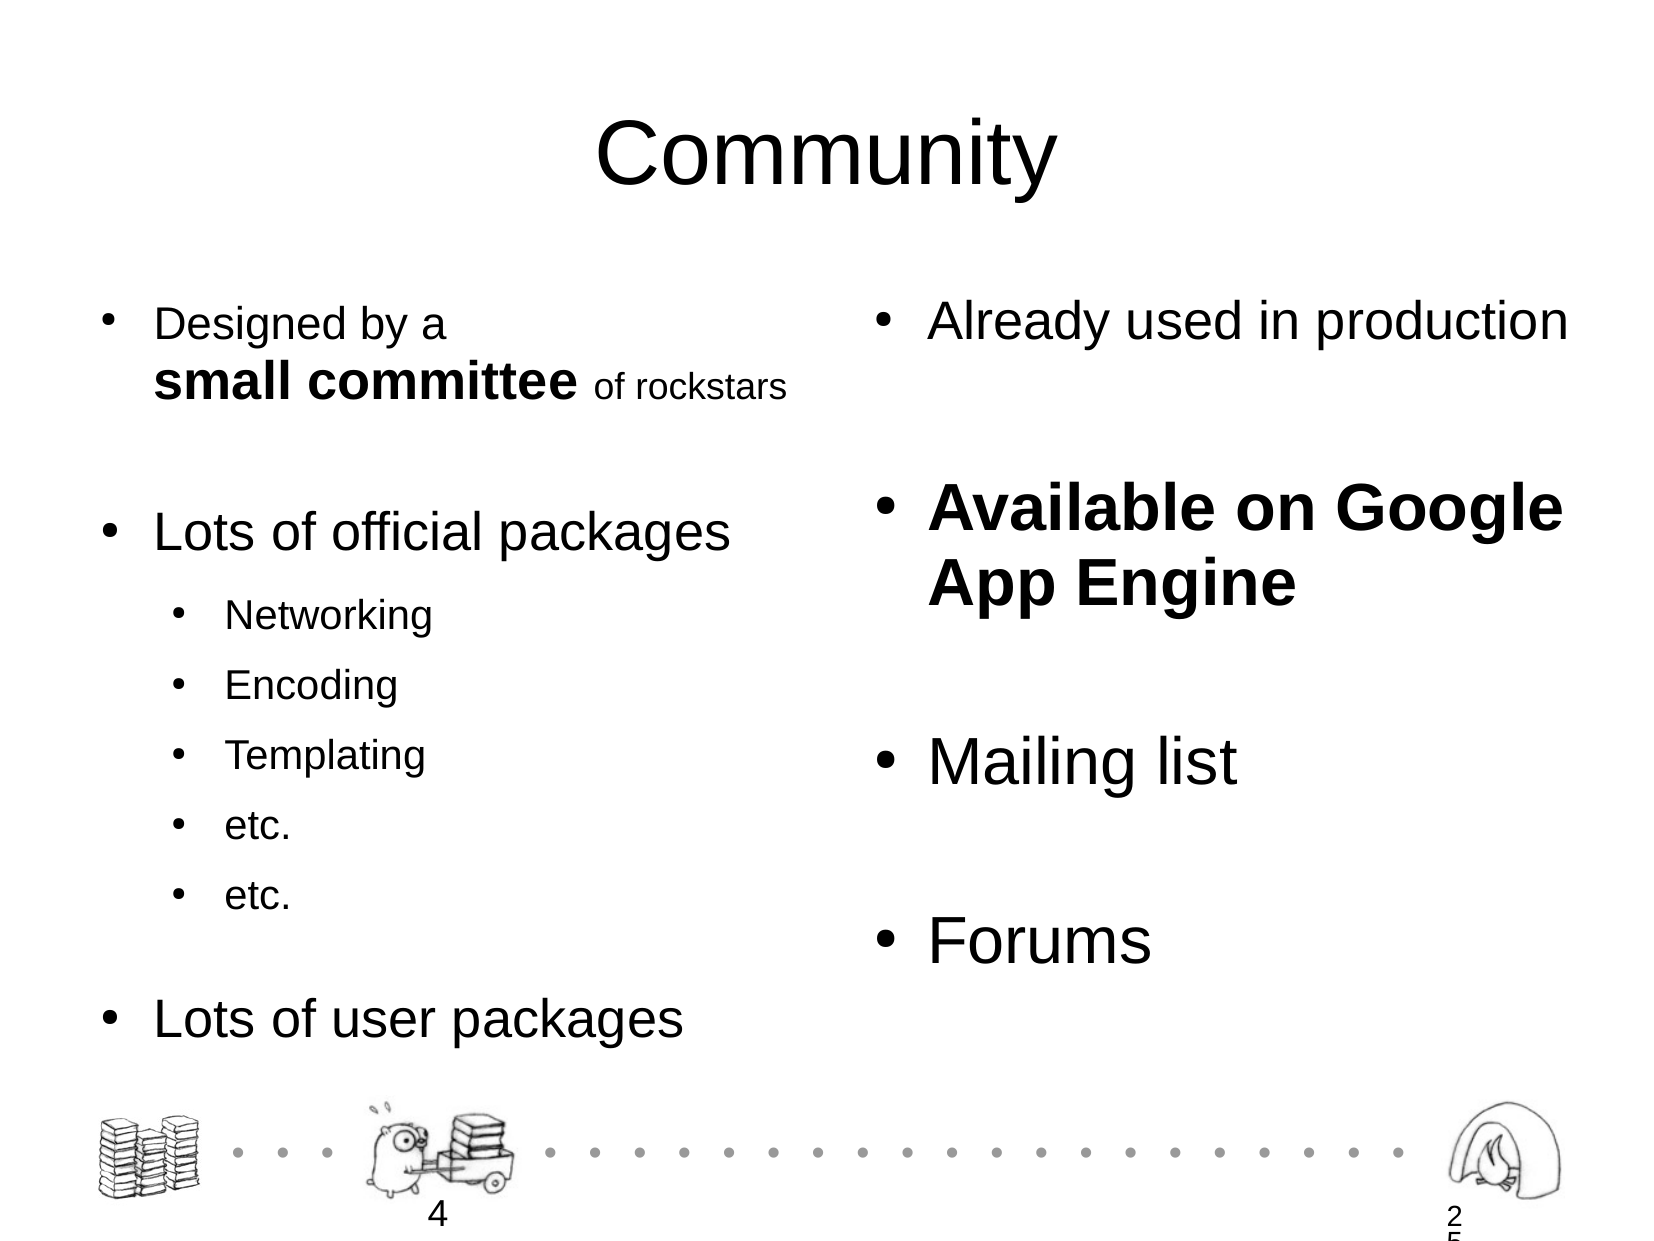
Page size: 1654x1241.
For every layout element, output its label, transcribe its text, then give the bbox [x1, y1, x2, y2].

list Already used in production Available on Google App Engine Mailing list Forums [856, 290, 1595, 1109]
picture [1441, 1109, 1565, 1211]
picture [354, 1095, 522, 1205]
picture [88, 1109, 207, 1211]
title Community [82, 49, 1571, 257]
list Designed by a small committee of rockstars Lots of official packages Networking Encoding Templating etc. etc. Lots of user packages [82, 290, 856, 1109]
